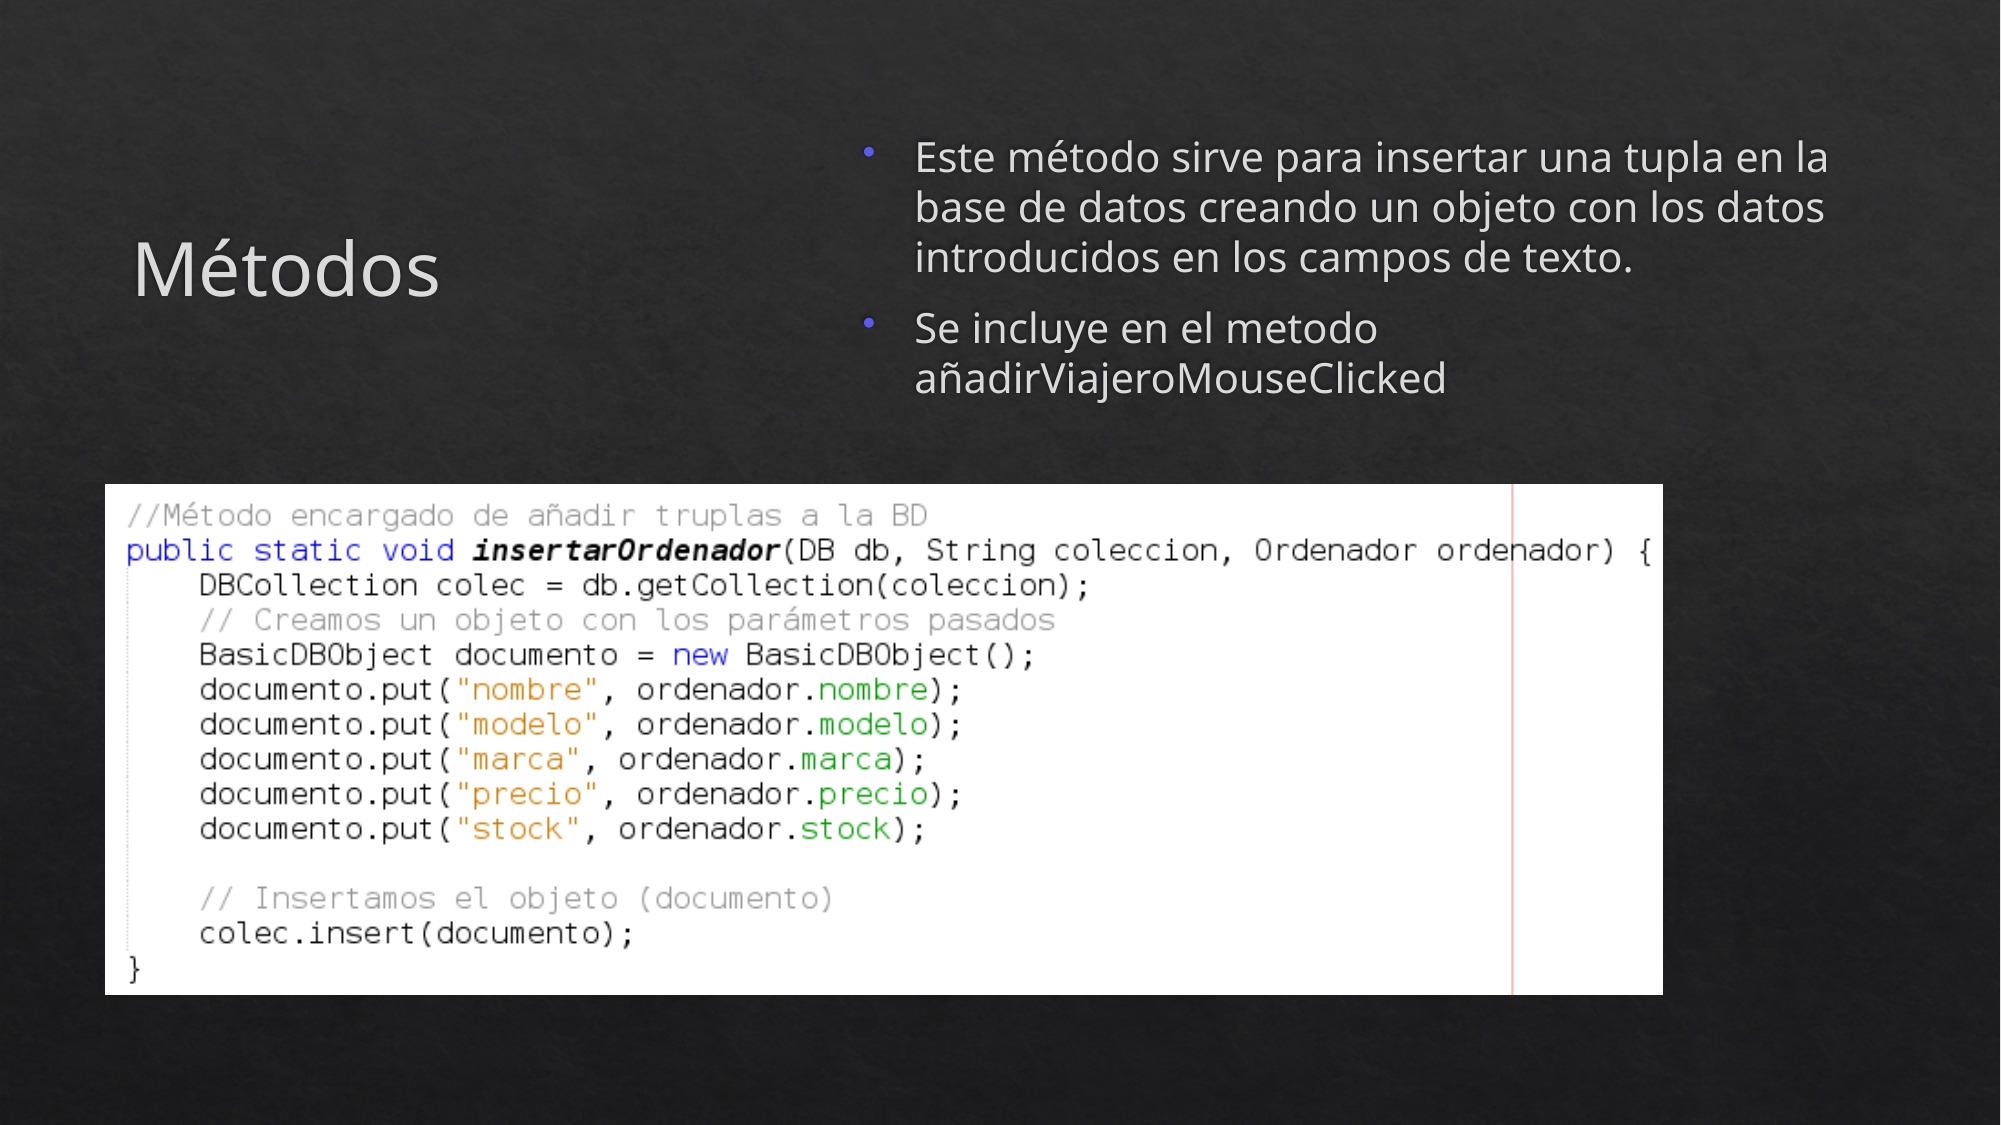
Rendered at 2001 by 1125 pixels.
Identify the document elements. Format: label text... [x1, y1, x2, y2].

list Este método sirve para insertar una tupla en la base de datos creando un objeto con los datos introducidos en los campos de texto. Se incluye en el metodo añadirViajeroMouseClicked [843, 105, 1898, 427]
picture [0, 0, 2001, 1125]
title Métodos [116, 105, 764, 427]
